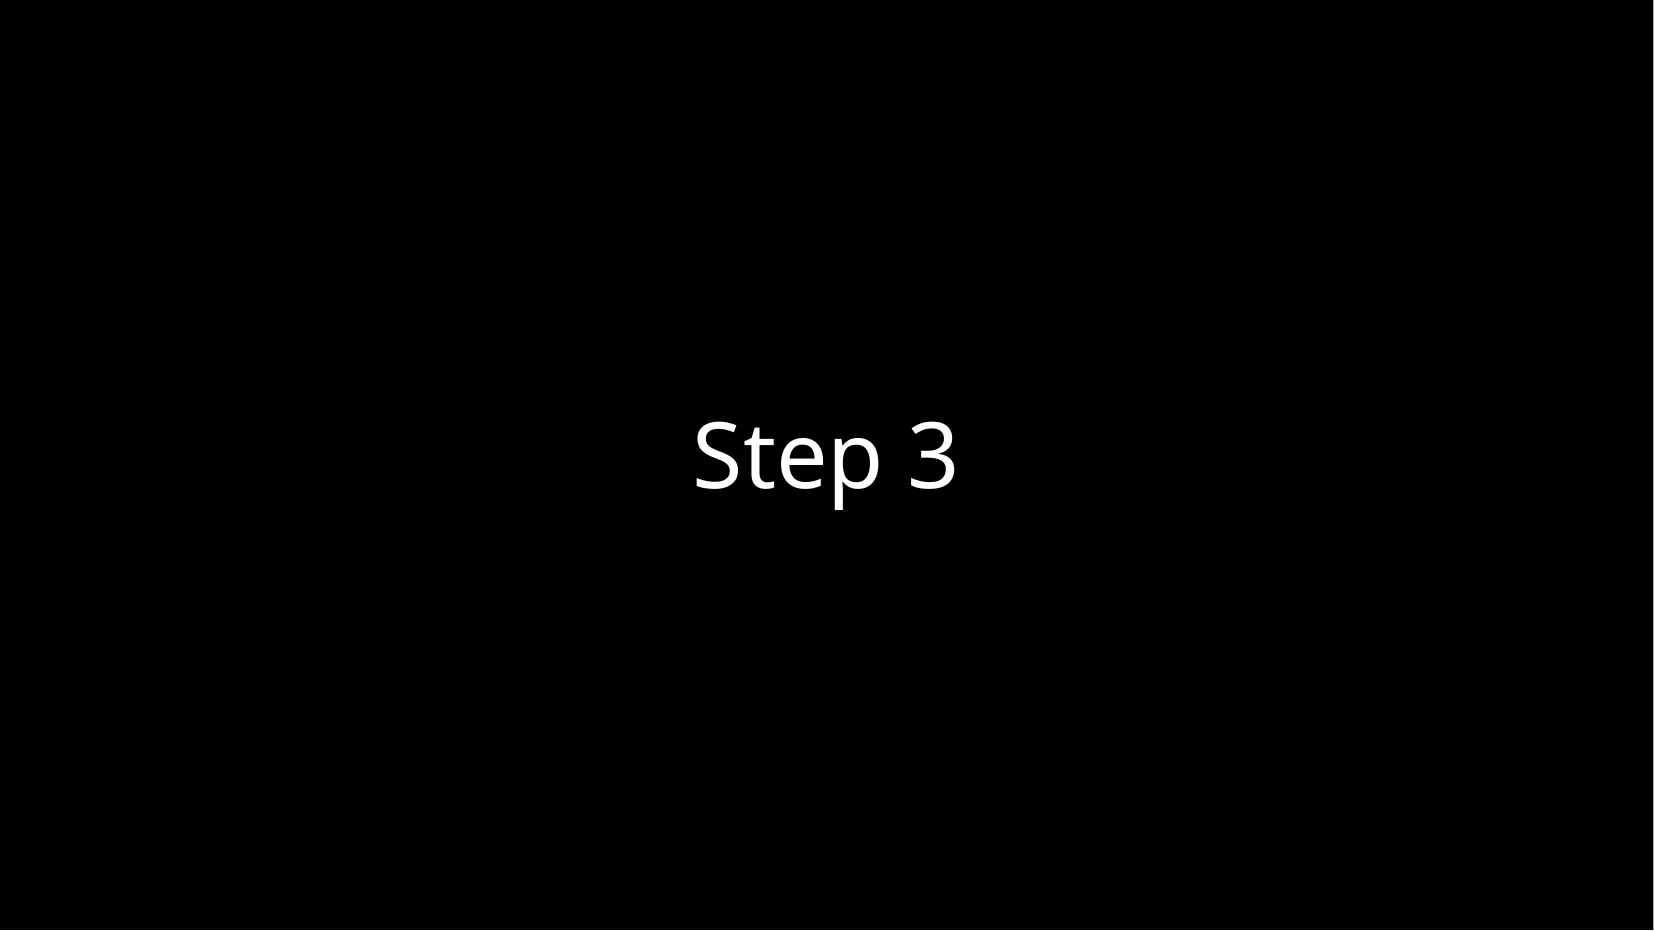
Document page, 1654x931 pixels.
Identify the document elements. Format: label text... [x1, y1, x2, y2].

title Step 3 [82, 375, 1571, 531]
